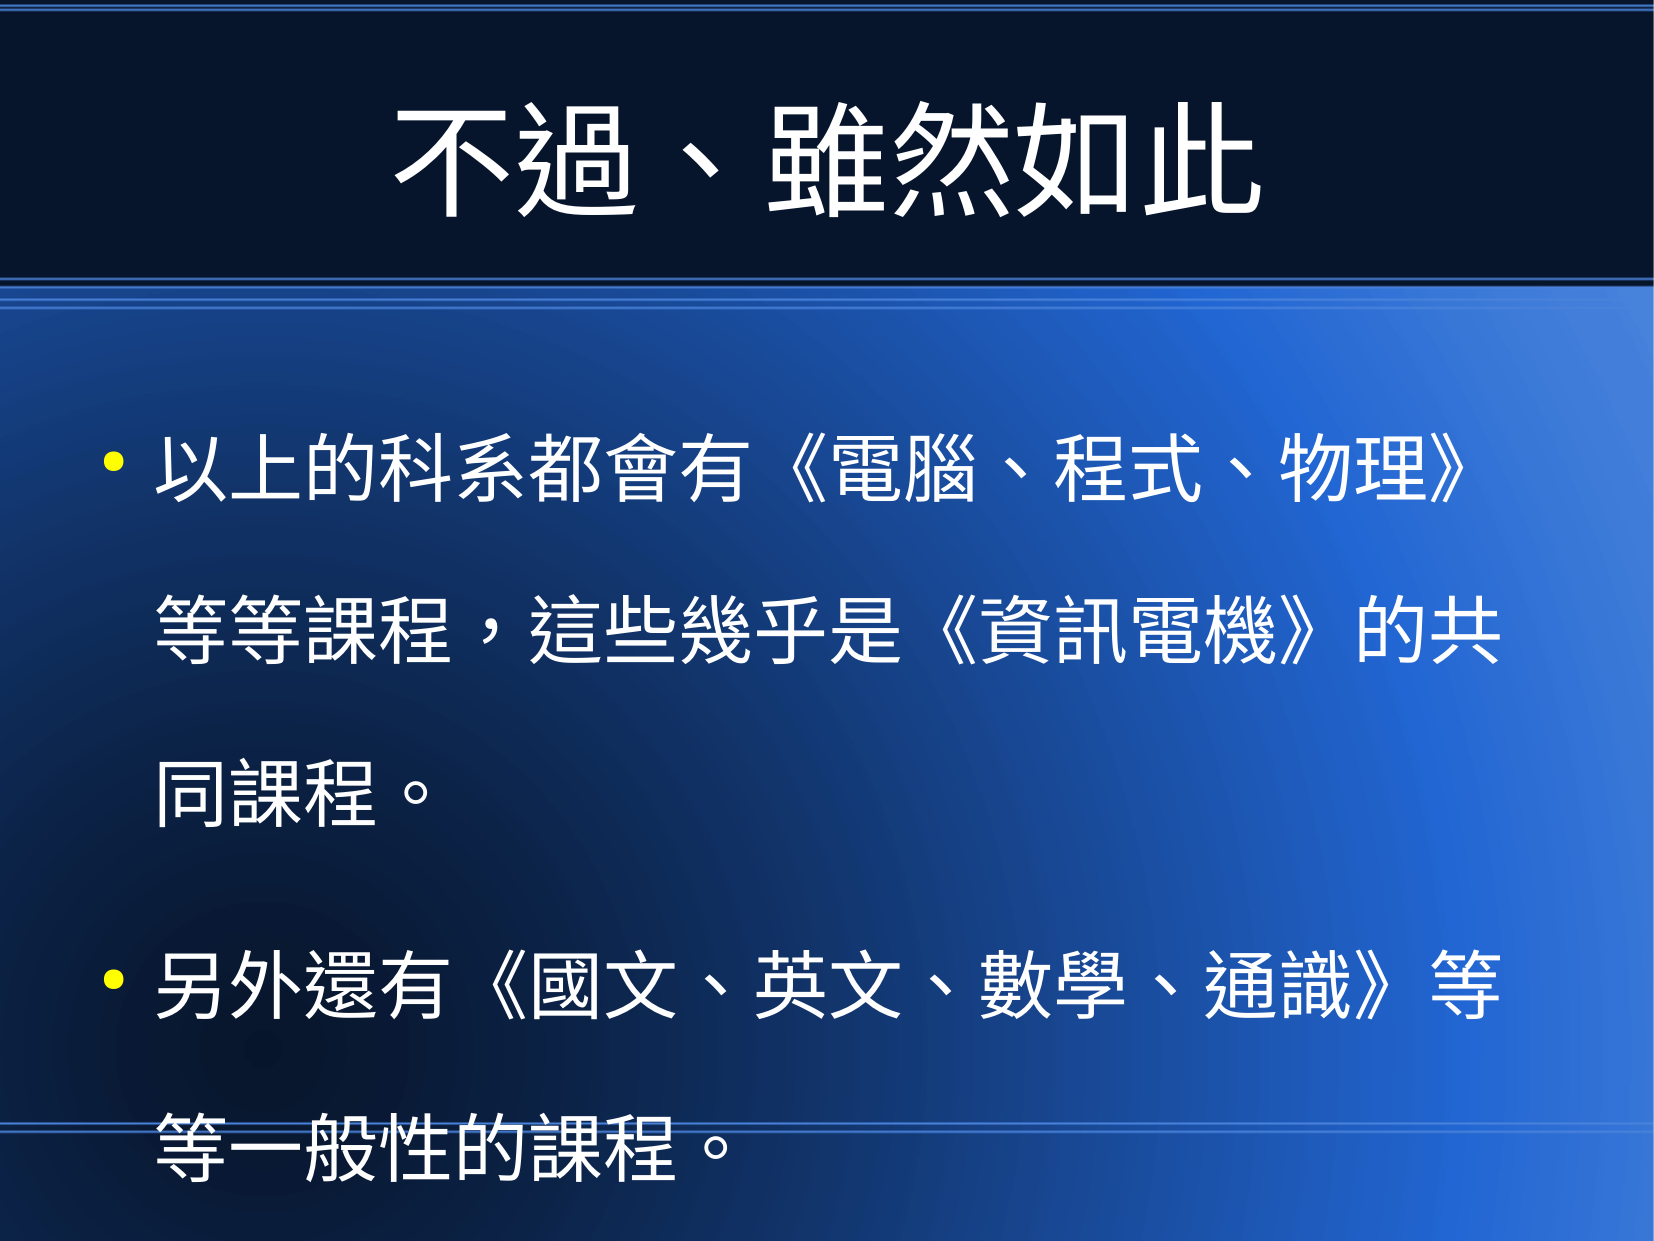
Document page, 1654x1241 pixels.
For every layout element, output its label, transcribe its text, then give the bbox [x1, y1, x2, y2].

list 以上的科系都會有《電腦、程式、物理》等等課程，這些幾乎是《資訊電機》的共同課程。 另外還有《國文、英文、數學、通識》等等一般性的課程。 [82, 355, 1571, 1241]
picture [0, 0, 1654, 1241]
title 不過、雖然如此 [82, 49, 1571, 257]
